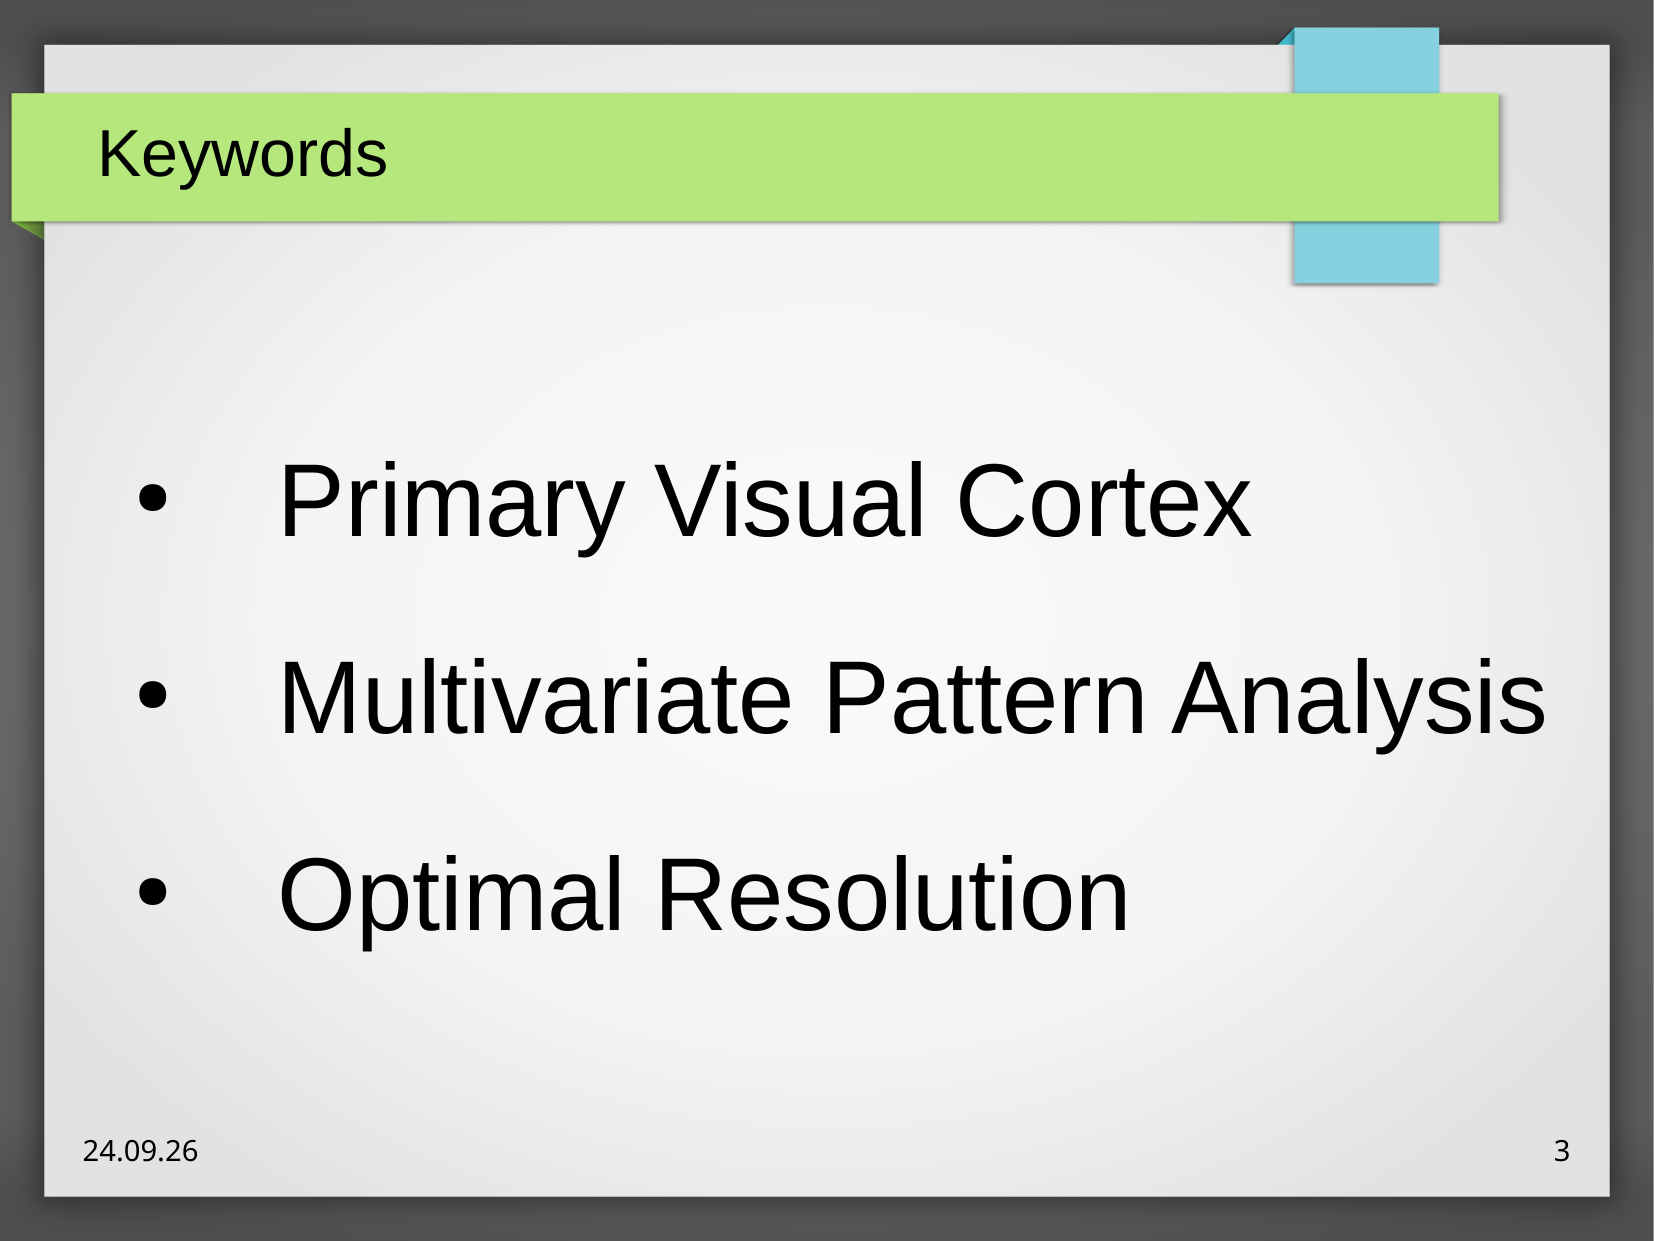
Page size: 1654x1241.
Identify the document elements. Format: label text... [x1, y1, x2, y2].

text_box Primary Visual Cortex Multivariate Pattern Analysis Optimal Resolution [71, 435, 1561, 961]
picture [0, 0, 1654, 1241]
text_box Keywords [82, 94, 1264, 213]
